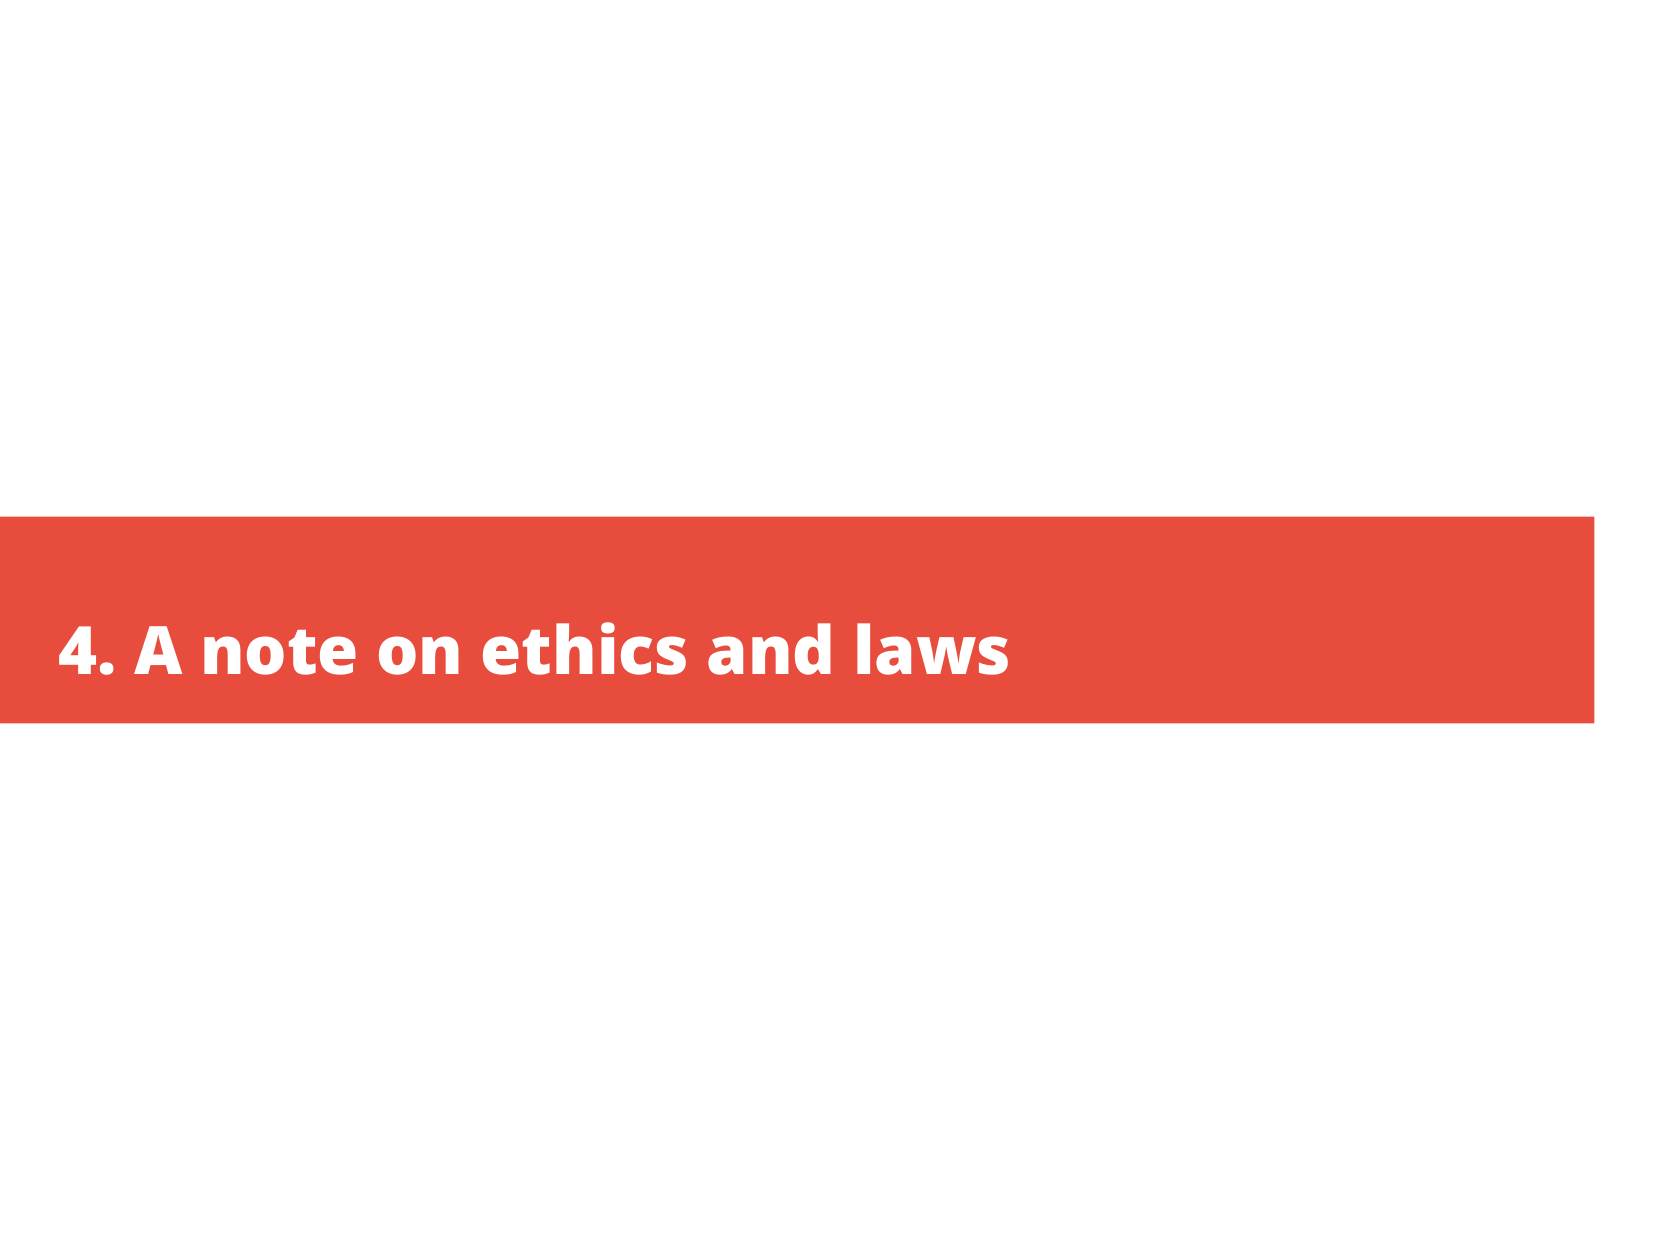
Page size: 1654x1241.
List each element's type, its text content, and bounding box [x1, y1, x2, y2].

title 4. A note on ethics and laws [59, 546, 1595, 694]
